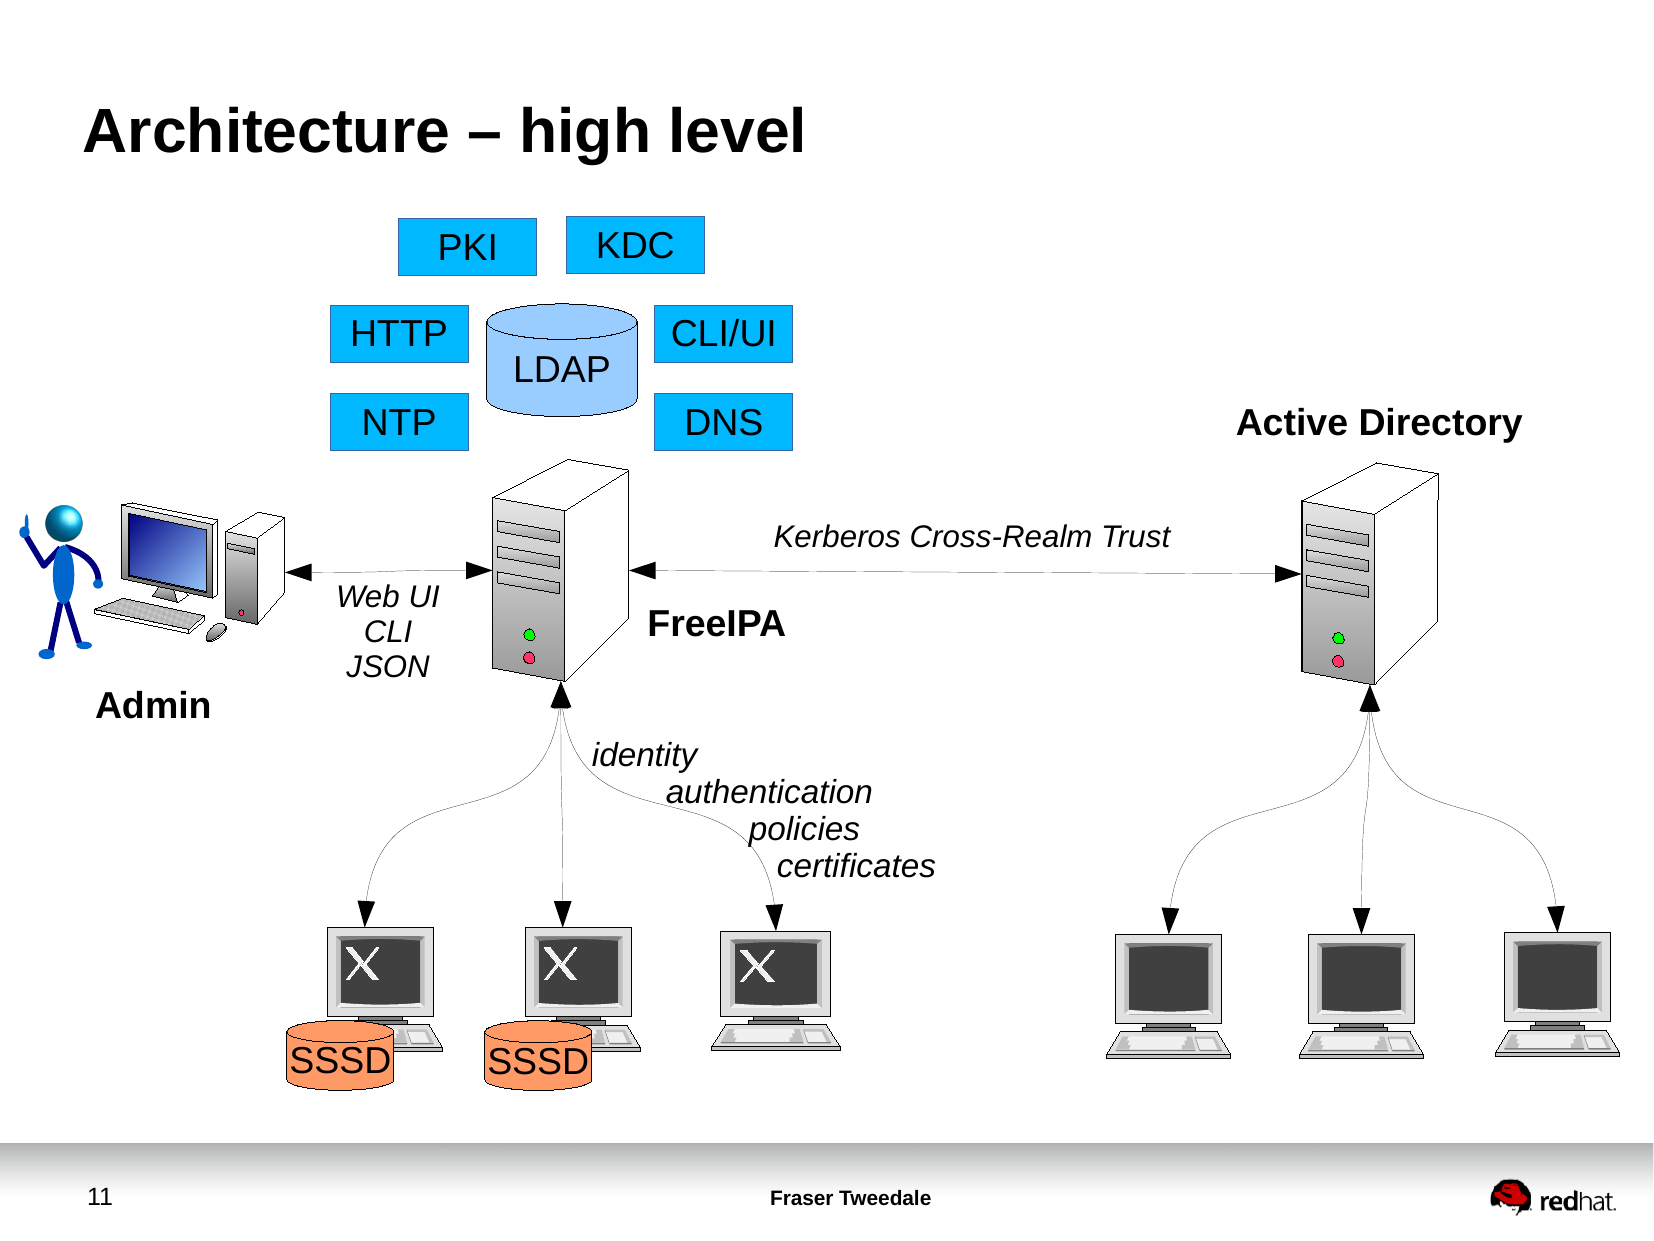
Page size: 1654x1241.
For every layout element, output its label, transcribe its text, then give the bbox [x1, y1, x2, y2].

text_box FreeIPA [632, 595, 800, 653]
text_box [1495, 932, 1620, 1057]
text_box identity authentication policies certificates [577, 756, 771, 892]
text_box KDC [566, 216, 705, 274]
text_box [121, 505, 213, 603]
text_box Admin [80, 677, 244, 757]
text_box HTTP [330, 305, 469, 363]
text_box [19, 514, 30, 539]
text_box Kerberos Cross-Realm Trust [751, 511, 1193, 569]
text_box Web UI CLI JSON [303, 572, 473, 692]
text_box [52, 545, 75, 605]
text_box PKI [398, 218, 537, 276]
text_box [93, 579, 104, 589]
text_box [1299, 934, 1424, 1059]
text_box [206, 623, 226, 641]
title Architecture – high level [82, 37, 1571, 226]
text_box SSSD [286, 1020, 394, 1091]
text_box CLI/UI [654, 305, 793, 363]
text_box [525, 927, 641, 1052]
text_box [76, 641, 93, 650]
text_box [38, 648, 55, 660]
text_box [492, 497, 565, 682]
text_box Active Directory [1221, 394, 1537, 451]
text_box identity authentication policies certificates [577, 728, 1002, 892]
text_box [1106, 934, 1231, 1059]
text_box [711, 931, 841, 1051]
text_box SSSD [484, 1020, 592, 1091]
text_box DNS [654, 393, 793, 451]
text_box NTP [330, 393, 469, 451]
text_box [1301, 501, 1375, 685]
text_box [327, 927, 443, 1052]
picture [0, 1143, 1654, 1241]
text_box LDAP [486, 303, 638, 417]
text_box [225, 531, 258, 625]
text_box [94, 598, 205, 630]
